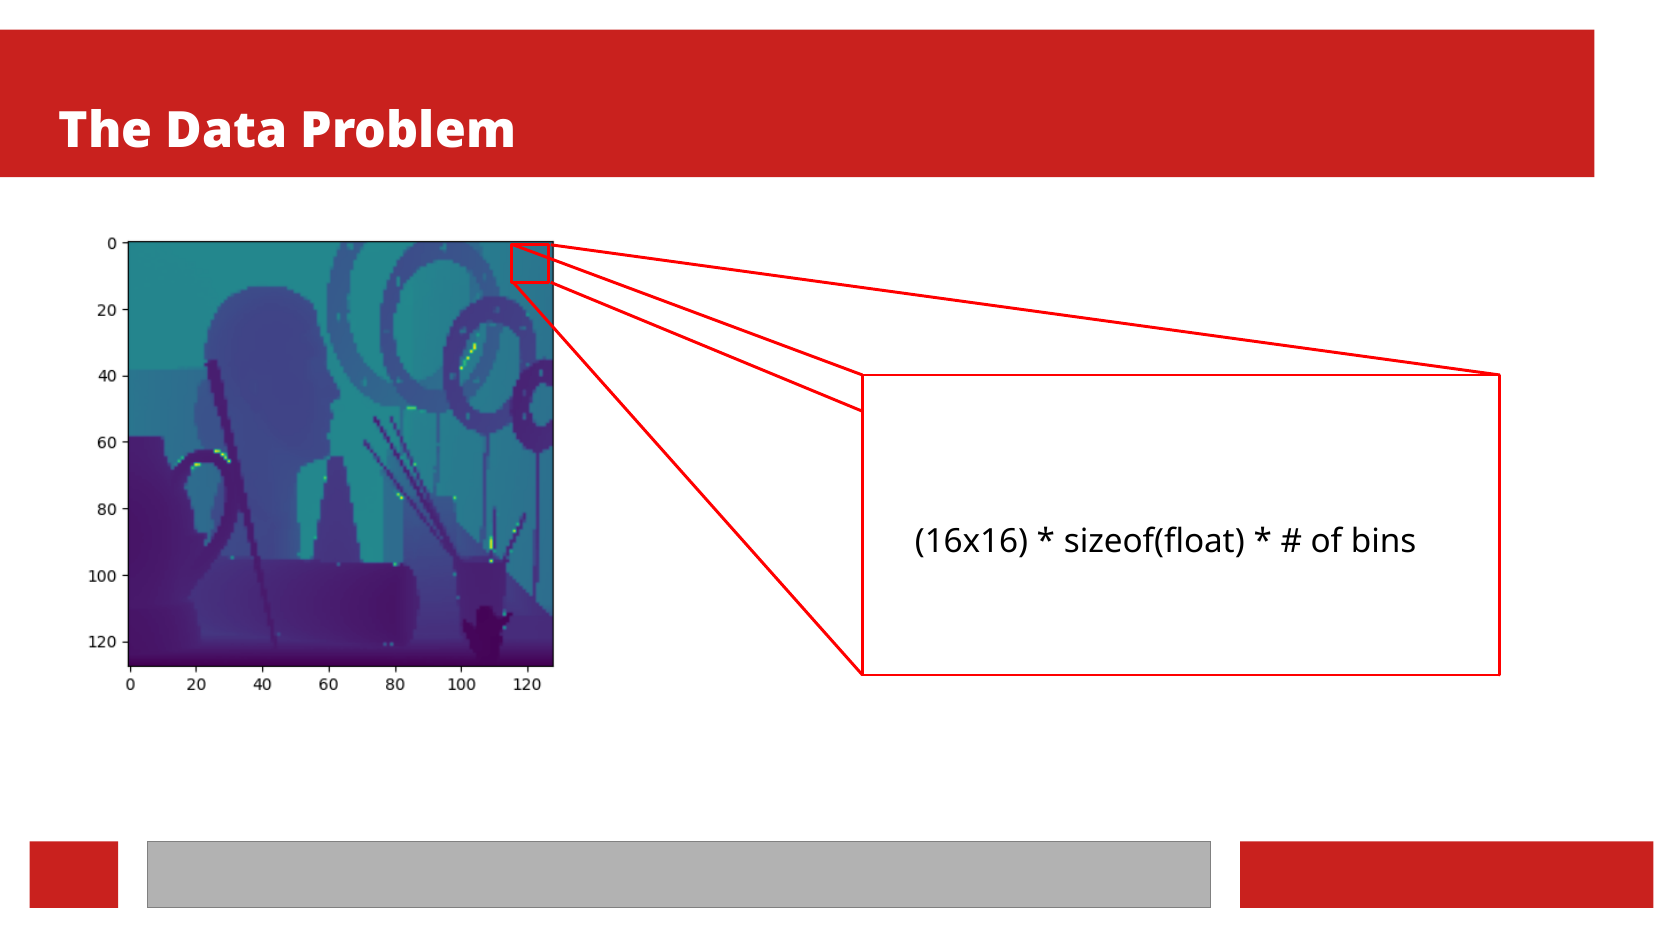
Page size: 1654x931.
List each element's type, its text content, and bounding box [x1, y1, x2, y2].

text_box (16x16) * sizeof(float) * # of bins [900, 509, 1483, 563]
picture [75, 225, 563, 705]
title The Data Problem [59, 44, 1595, 163]
text_box [862, 375, 1500, 676]
text_box [511, 244, 549, 283]
text_box [518, 244, 549, 256]
picture [517, 261, 563, 334]
